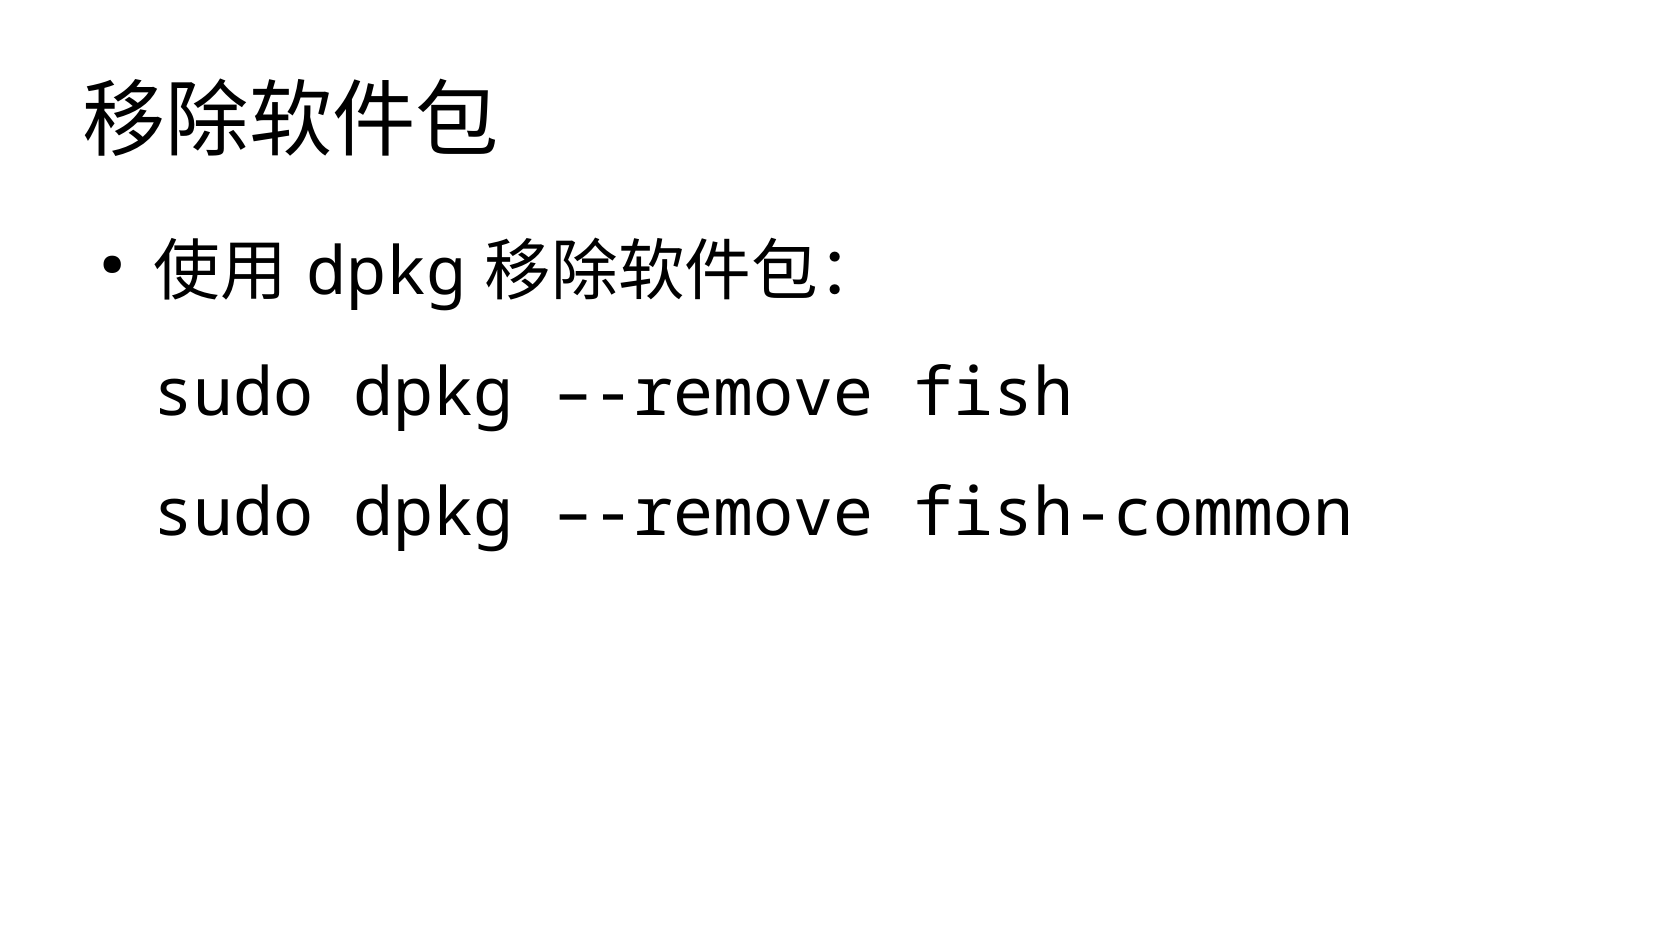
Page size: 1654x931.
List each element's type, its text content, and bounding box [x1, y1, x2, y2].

list 使用dpkg移除软件包： sudo dpkg –-remove fish sudo dpkg –-remove fish-common [82, 217, 1571, 758]
title 移除软件包 [82, 37, 1571, 189]
